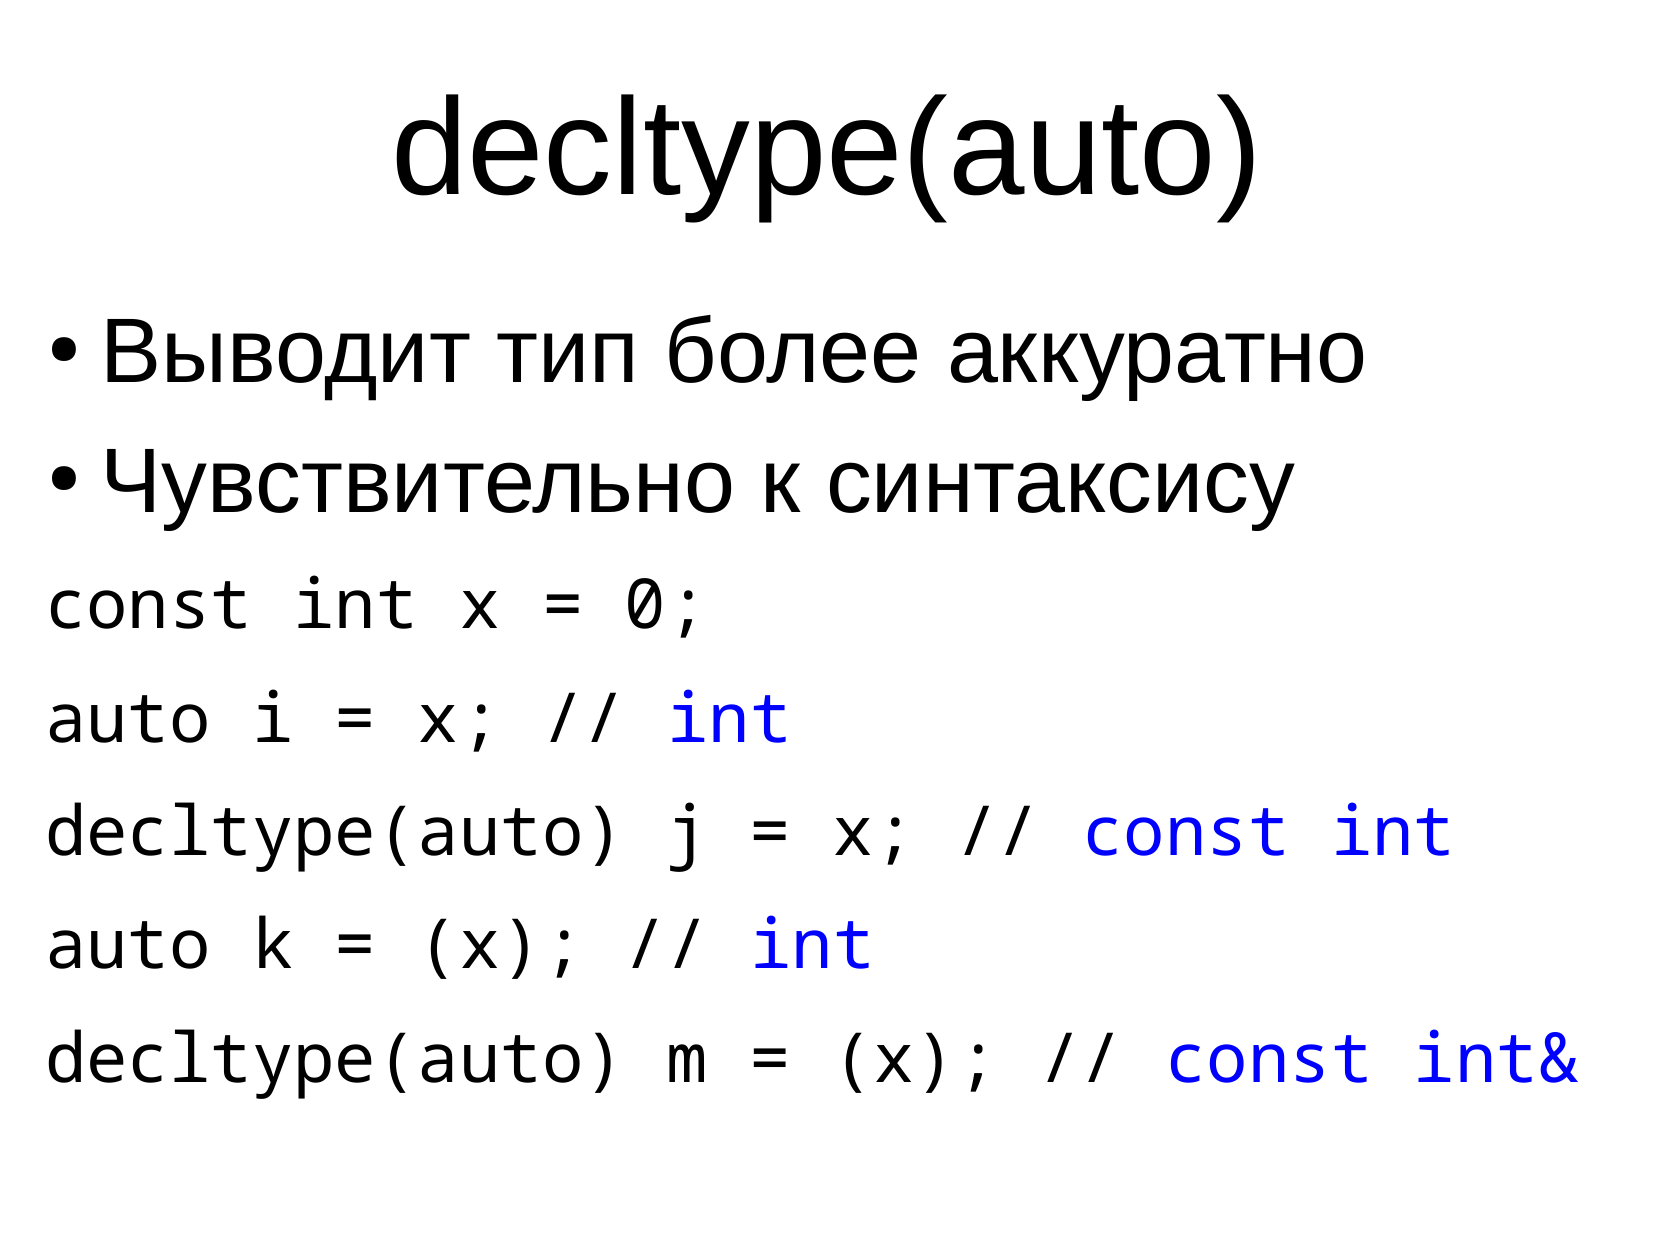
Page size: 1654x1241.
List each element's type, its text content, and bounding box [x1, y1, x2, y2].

list Выводит тип более аккуратно Чувствительно к синтаксису [30, 300, 1621, 601]
list const int x = 0; auto i = x; // int decltype(auto) j = x; // const int auto k = (x); // int decltype(auto) m = (x); // const int& [45, 555, 1583, 1171]
title decltype(auto) [82, 43, 1571, 251]
